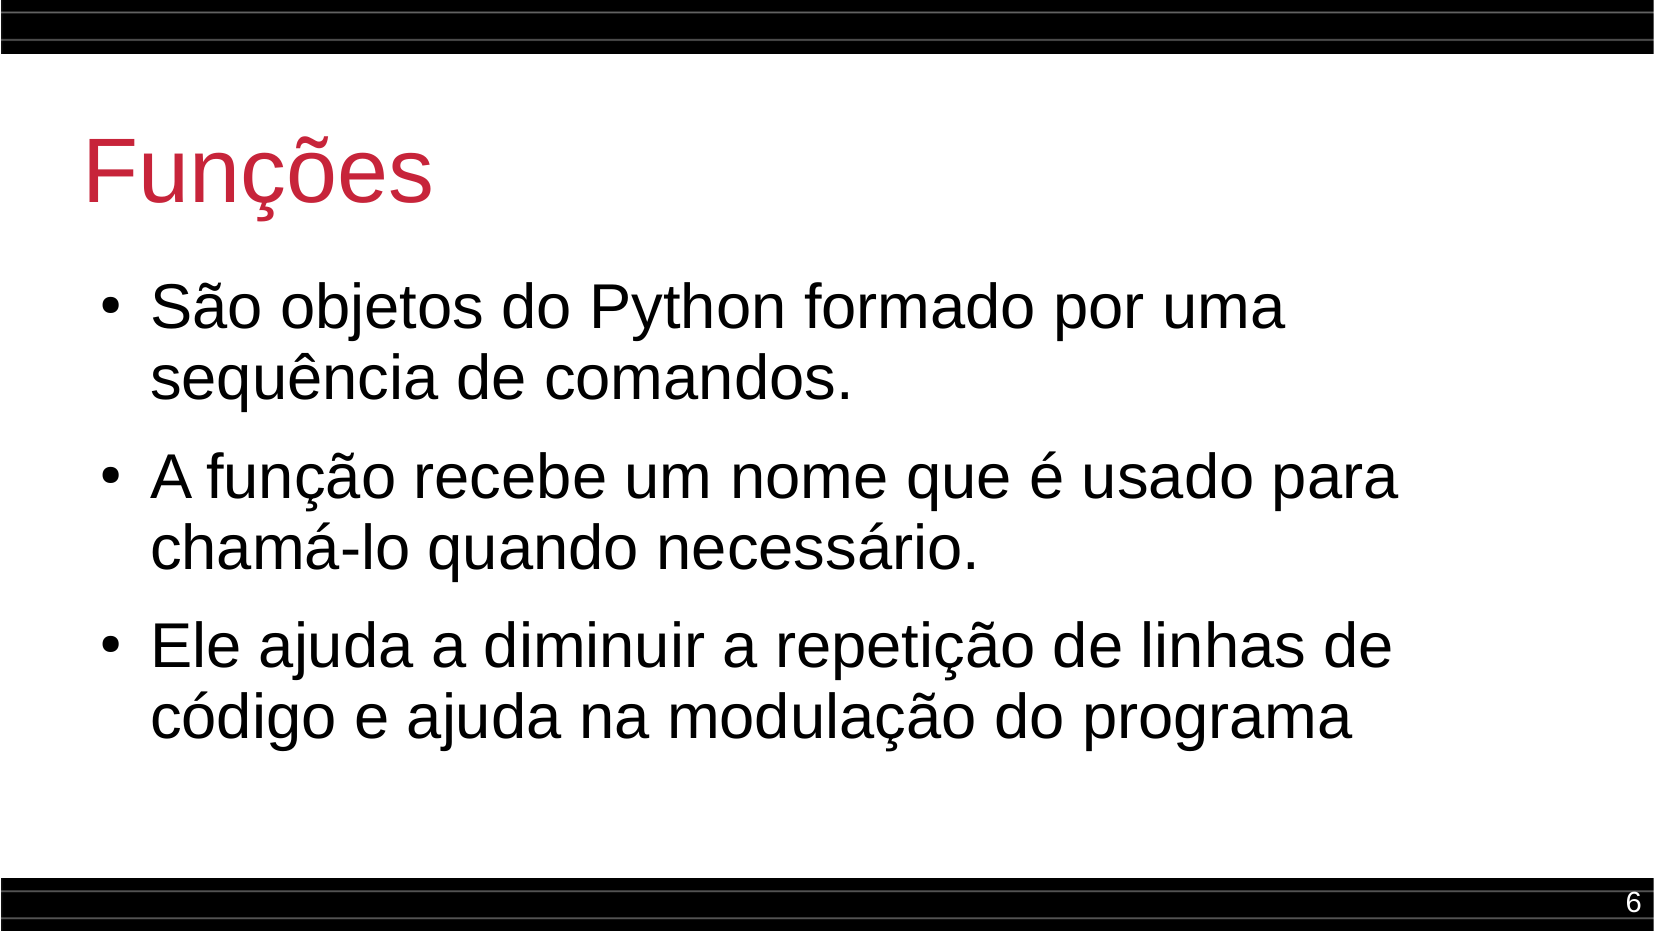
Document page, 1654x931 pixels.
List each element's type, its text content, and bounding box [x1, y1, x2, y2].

picture [1, 0, 1654, 54]
title Funções [82, 92, 1571, 249]
list São objetos do Python formado por uma sequência de comandos. A função recebe um nome que é usado para chamá-lo quando necessário. Ele ajuda a diminuir a repetição de linhas de código e ajuda na modulação do programa [82, 271, 1571, 758]
picture [1, 878, 1654, 931]
